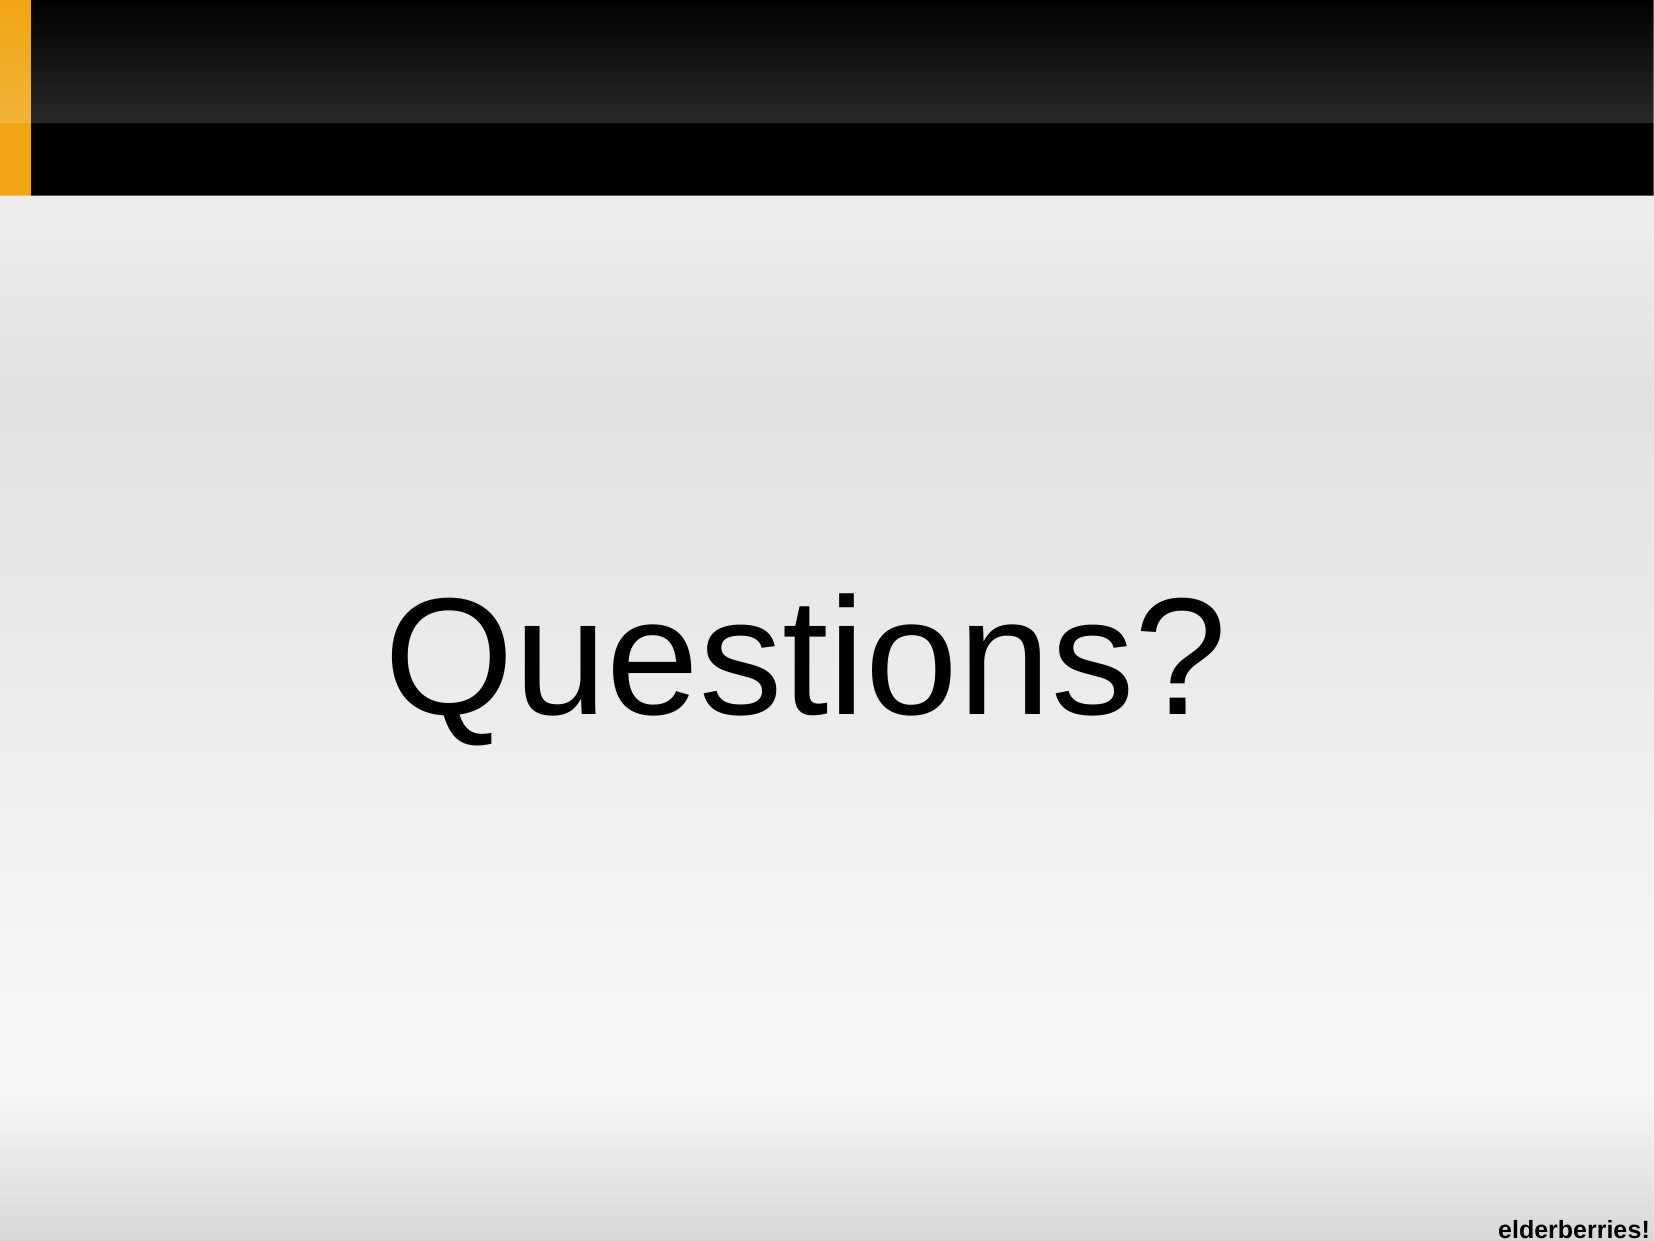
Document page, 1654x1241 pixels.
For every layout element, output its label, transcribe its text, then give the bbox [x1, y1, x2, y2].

title elderberries! [1312, 1200, 1651, 1241]
picture [0, 0, 1654, 1241]
subtitle Questions? [225, 525, 1388, 788]
